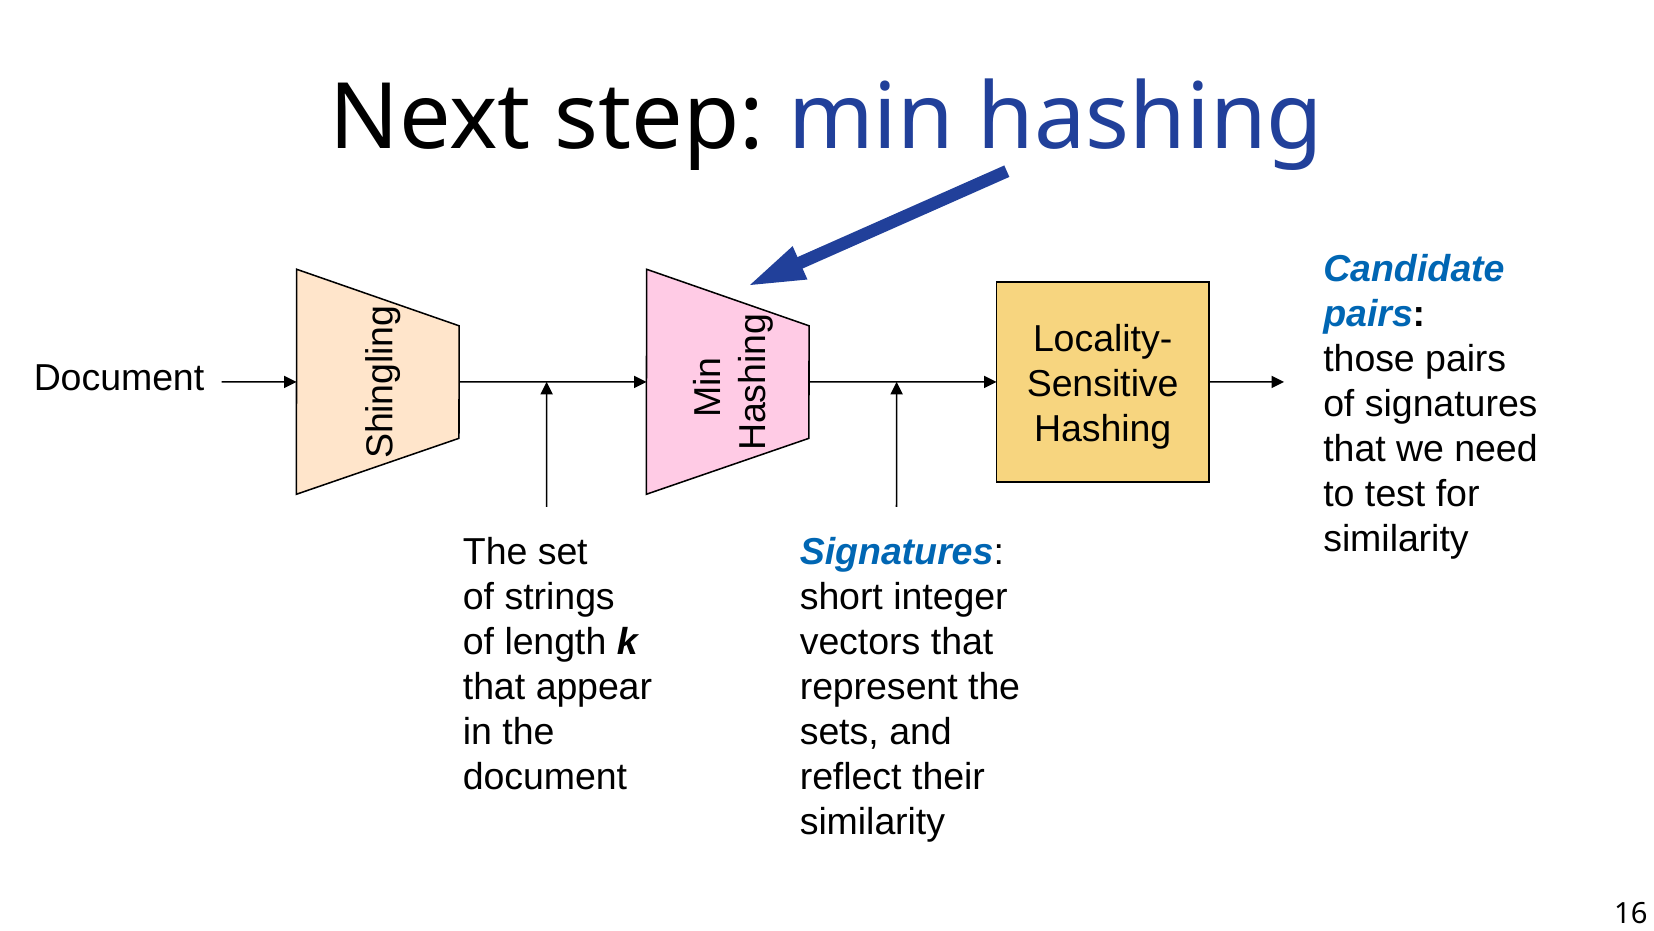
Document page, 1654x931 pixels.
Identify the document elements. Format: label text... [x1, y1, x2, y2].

text_box Signatures: short integer vectors that represent the sets, and reflect their similarity [785, 519, 1036, 850]
text_box Min Hashing [646, 269, 810, 495]
text_box Document [19, 345, 230, 405]
text_box The set of strings of length k that appear in the document [448, 519, 668, 805]
text_box Shingling [296, 269, 460, 495]
text_box Candidate pairs: those pairs of signatures that we need to test for similarity [1308, 237, 1553, 567]
title Next step: min hashing [82, 1, 1571, 226]
text_box Locality- Sensitive Hashing [996, 281, 1209, 482]
